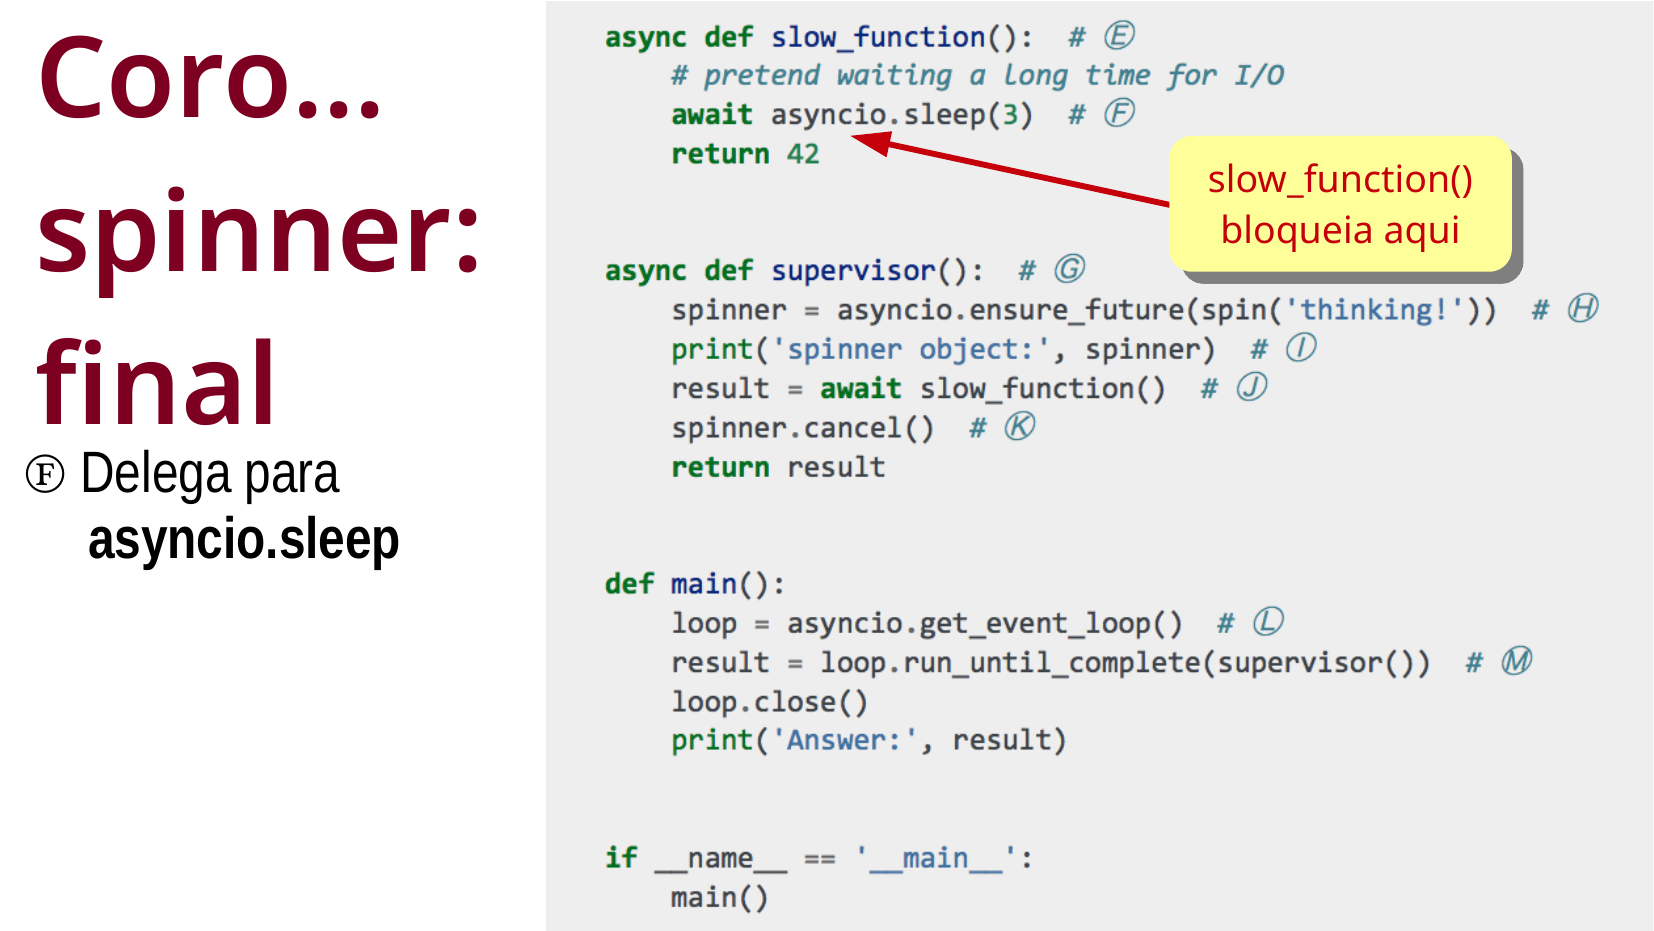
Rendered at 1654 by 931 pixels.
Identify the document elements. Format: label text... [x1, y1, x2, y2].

picture [546, 1, 1654, 931]
list Ⓕ Delega para asyncio.sleep [23, 437, 497, 899]
title Coro... spinner: final [35, 59, 1571, 396]
text_box slow_function() bloqueia aqui [1169, 135, 1512, 272]
